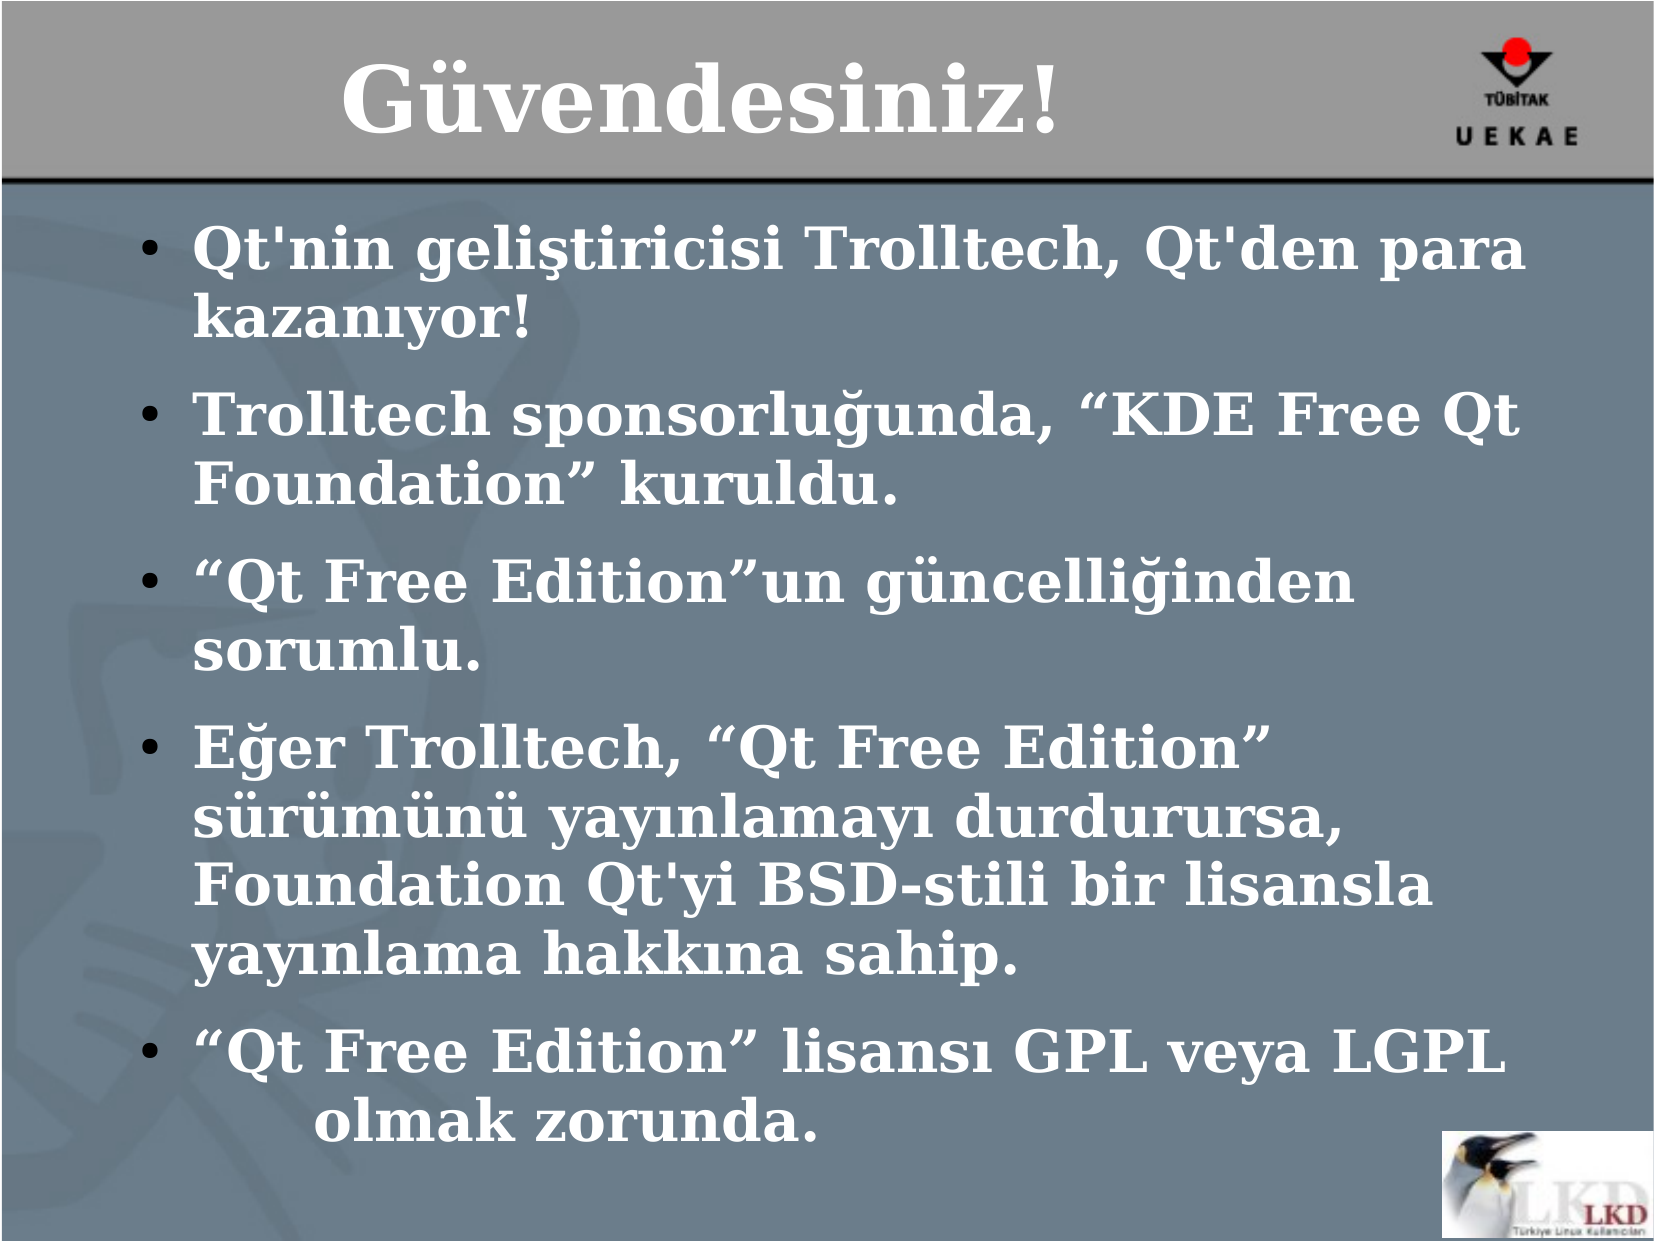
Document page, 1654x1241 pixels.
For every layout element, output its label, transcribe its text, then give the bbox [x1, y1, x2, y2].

title Güvendesiniz! [0, 0, 1410, 204]
picture [1, 1, 1654, 1241]
list Qt'nin geliştiricisi Trolltech, Qt'den para kazanıyor! Trolltech sponsorluğunda, “KDE Free Qt Foundation” kuruldu. “Qt Free Edition”un güncelliğinden sorumlu. Eğer Trolltech, “Qt Free Edition” sürümünü yayınlamayı durdurursa, Foundation Qt'yi BSD-stili bir lisansla yayınlama hakkına sahip. “Qt Free Edition” lisansı GPL veya LGPL olmak zorunda. [121, 214, 1534, 1241]
